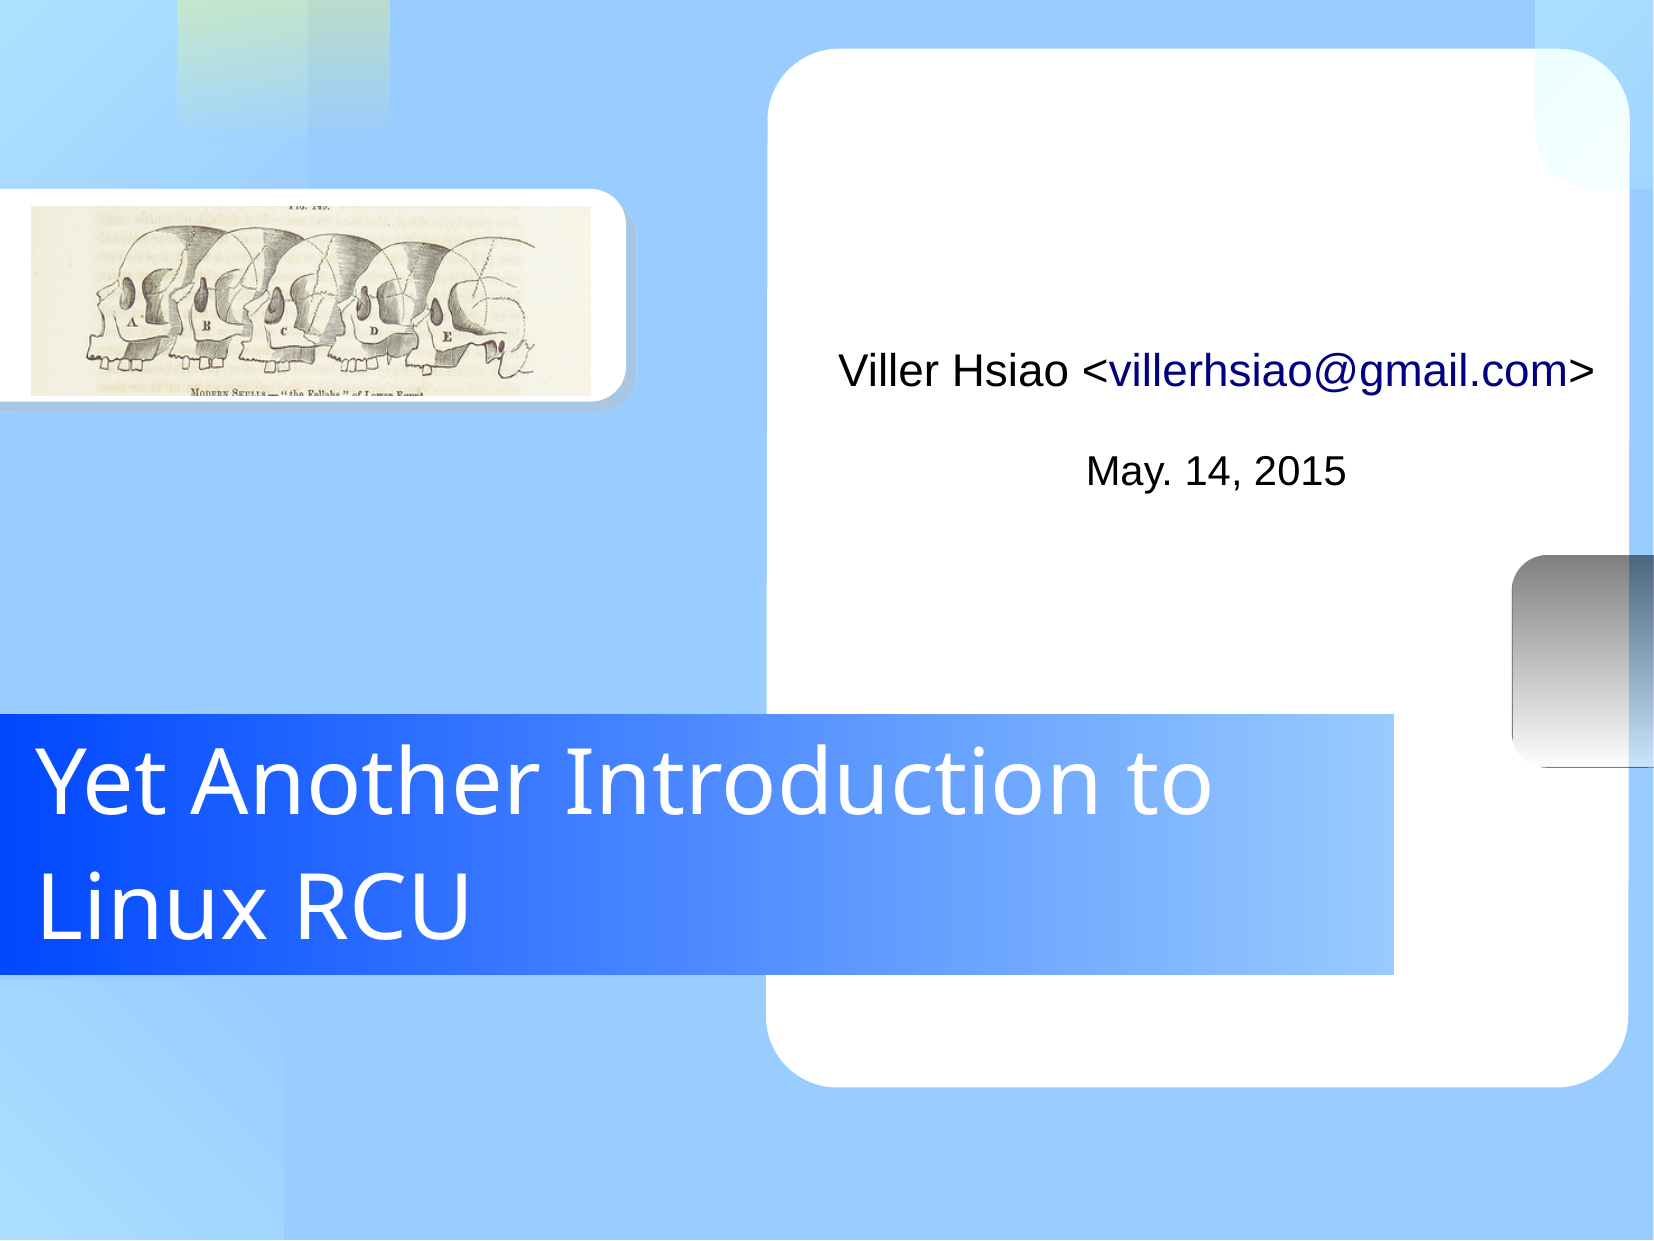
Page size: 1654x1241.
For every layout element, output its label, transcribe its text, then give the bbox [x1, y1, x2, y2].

subtitle Viller Hsiao <villerhsiao@gmail.com> May. 14, 2015 [814, 344, 1619, 495]
title Yet Another Introduction to Linux RCU [35, 734, 1366, 949]
picture [31, 206, 591, 396]
